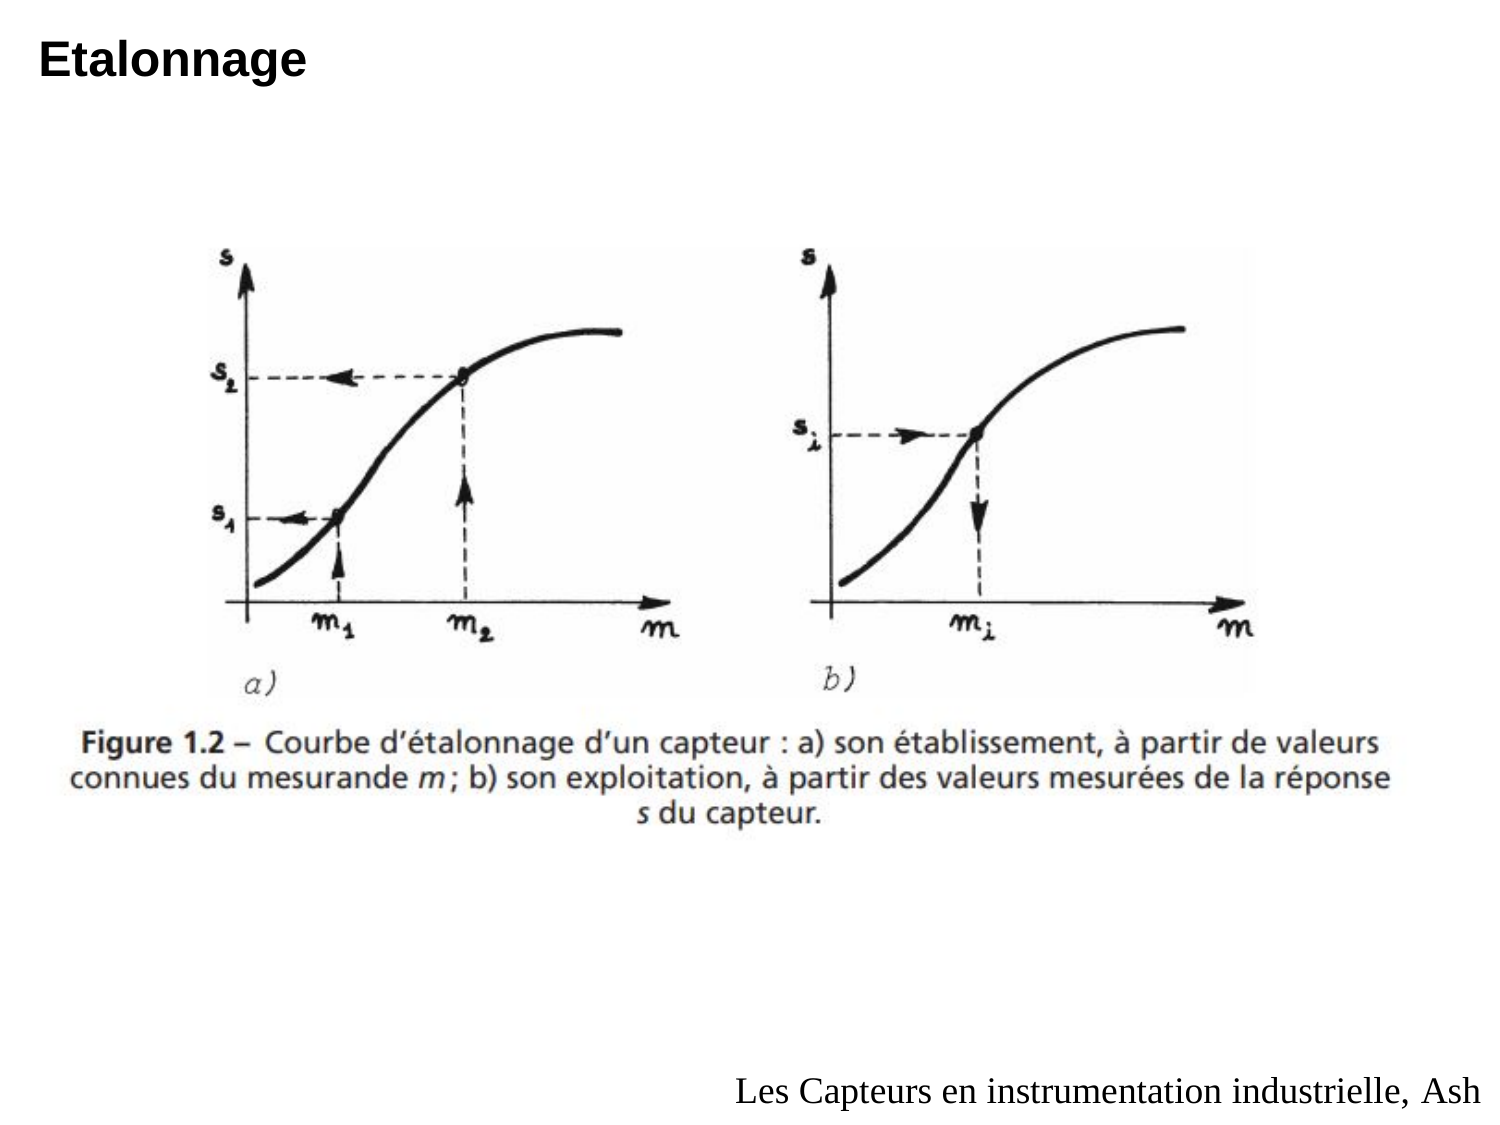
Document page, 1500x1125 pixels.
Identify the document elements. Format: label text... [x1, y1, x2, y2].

picture [46, 234, 1427, 844]
text_box Etalonnage [23, 23, 626, 96]
text_box Les Capteurs en instrumentation industrielle, Ash [720, 1062, 1500, 1125]
